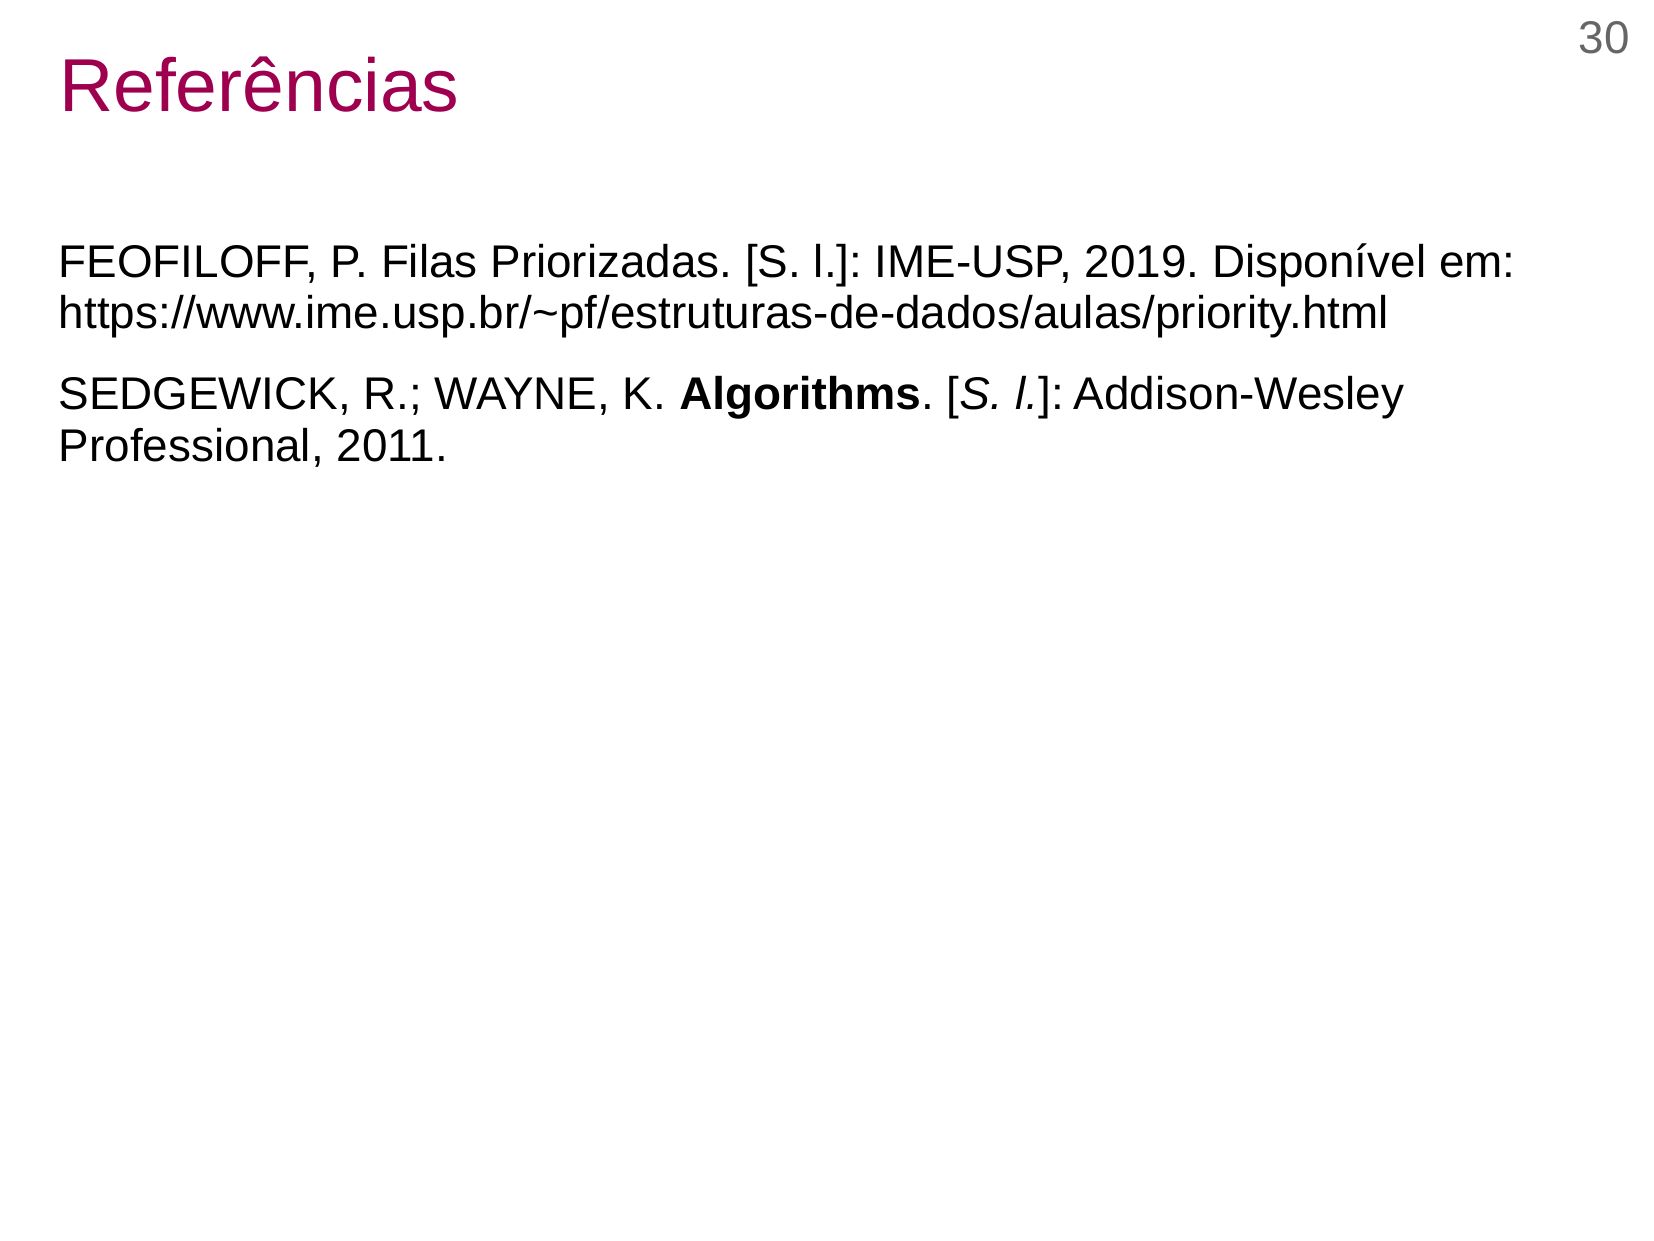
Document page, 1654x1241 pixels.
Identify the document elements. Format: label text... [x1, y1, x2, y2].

list FEOFILOFF, P. Filas Priorizadas. [S. l.]: IME-USP, 2019. Disponível em: https://www.ime.usp.br/~pf/estruturas-de-dados/aulas/priority.html SEDGEWICK, R.; WAYNE, K. Algorithms. [S. l.]: Addison-Wesley Professional, 2011. [59, 236, 1595, 1211]
title Referências [59, 29, 1595, 148]
